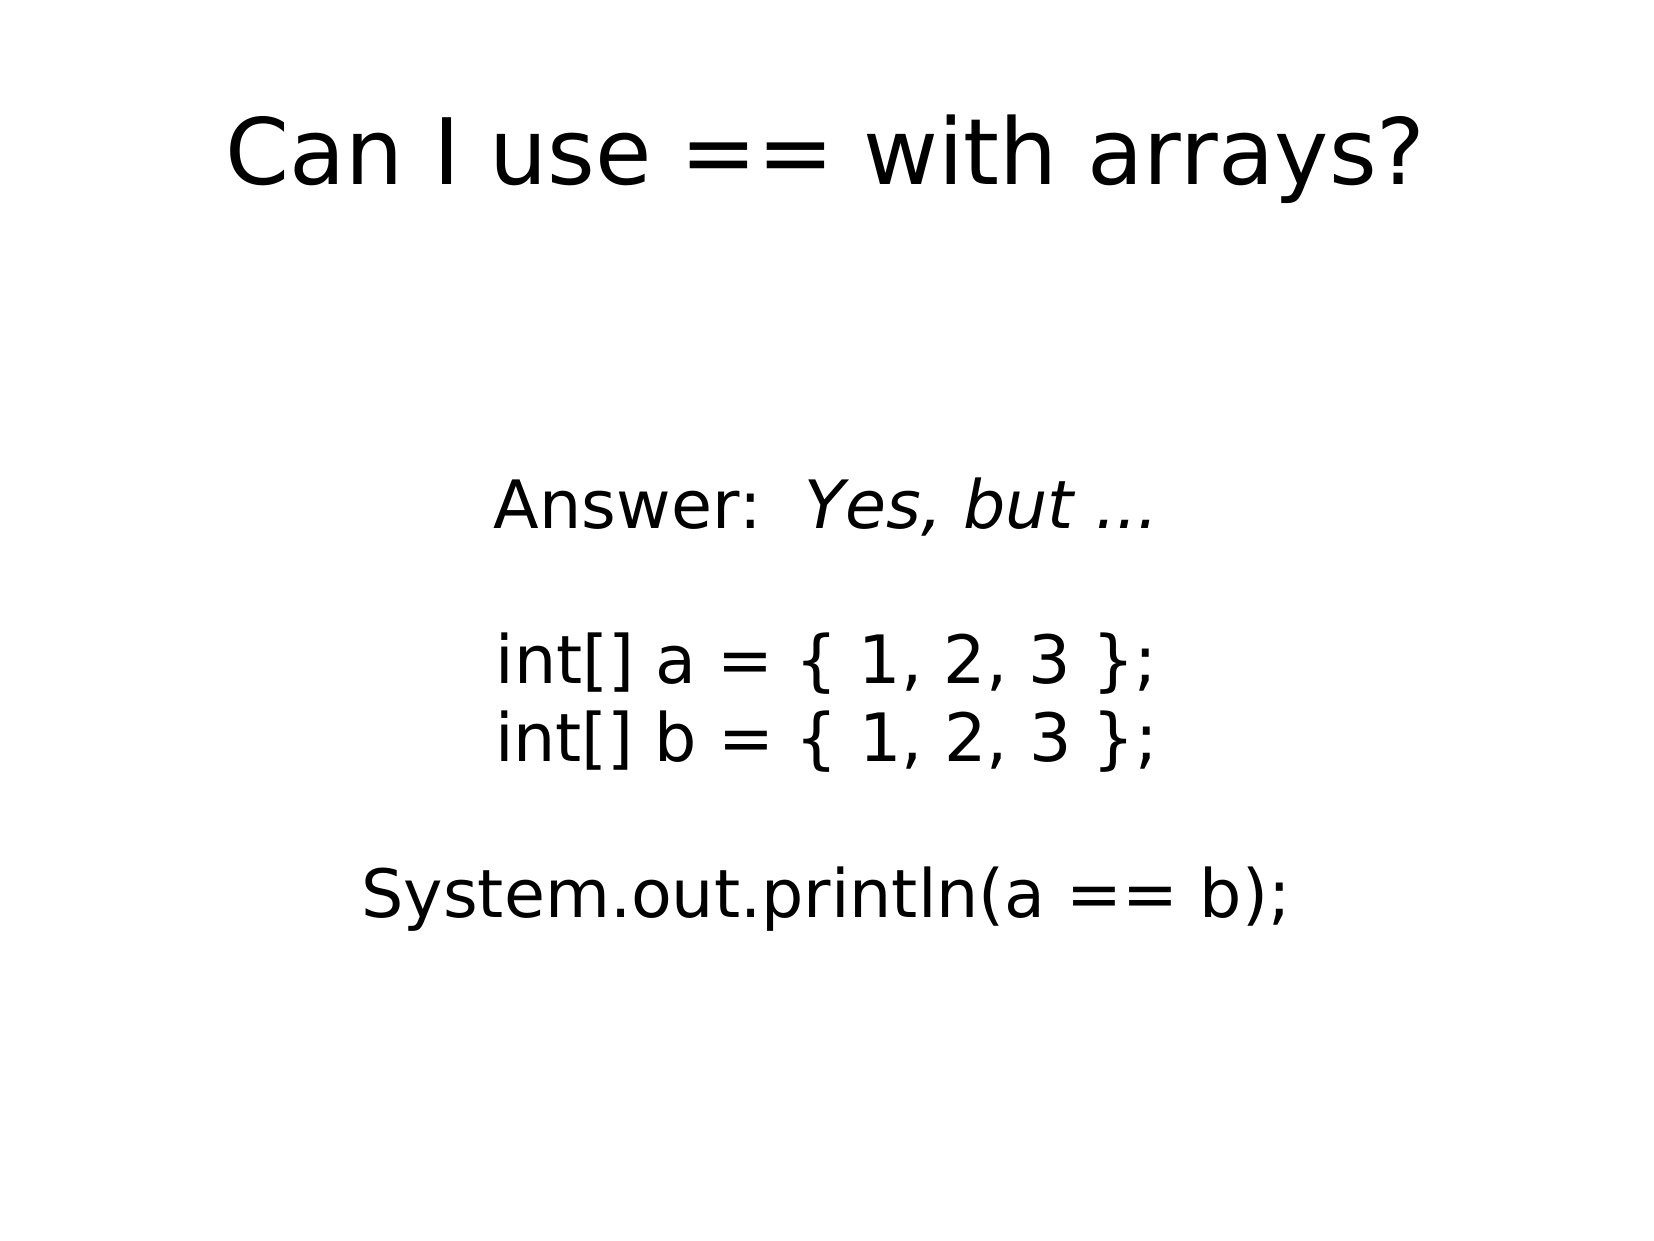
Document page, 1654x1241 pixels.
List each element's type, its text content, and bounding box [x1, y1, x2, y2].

title Can I use == with arrays? [82, 49, 1571, 257]
subtitle Answer: Yes, but ... int[] a = { 1, 2, 3 }; int[] b = { 1, 2, 3 }; System.out.println(a == b); [82, 290, 1571, 1109]
